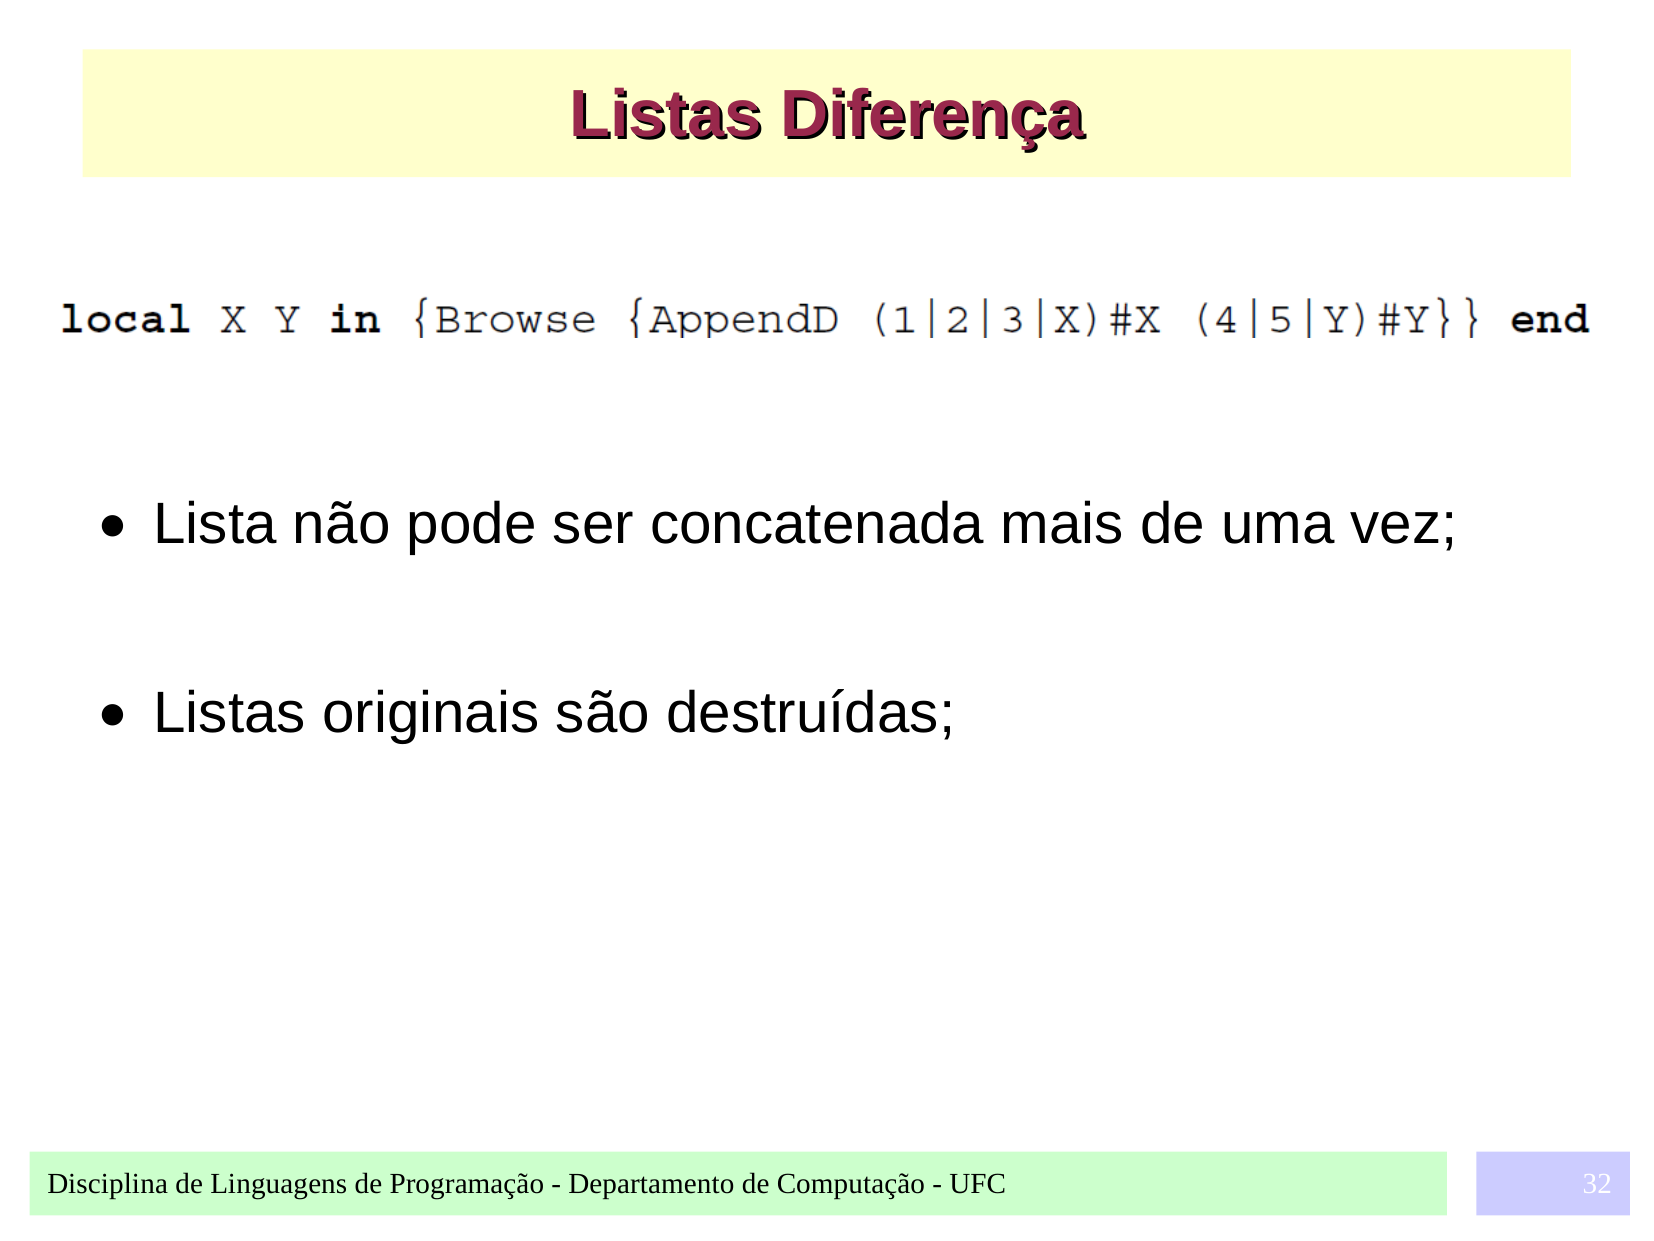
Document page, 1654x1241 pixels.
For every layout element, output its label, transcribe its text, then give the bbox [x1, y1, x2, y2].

picture [59, 289, 82, 338]
picture [1571, 289, 1595, 338]
title Listas Diferença [82, 49, 1571, 178]
list Lista não pode ser concatenada mais de uma vez; Listas originais são destruídas; [82, 206, 1571, 1137]
